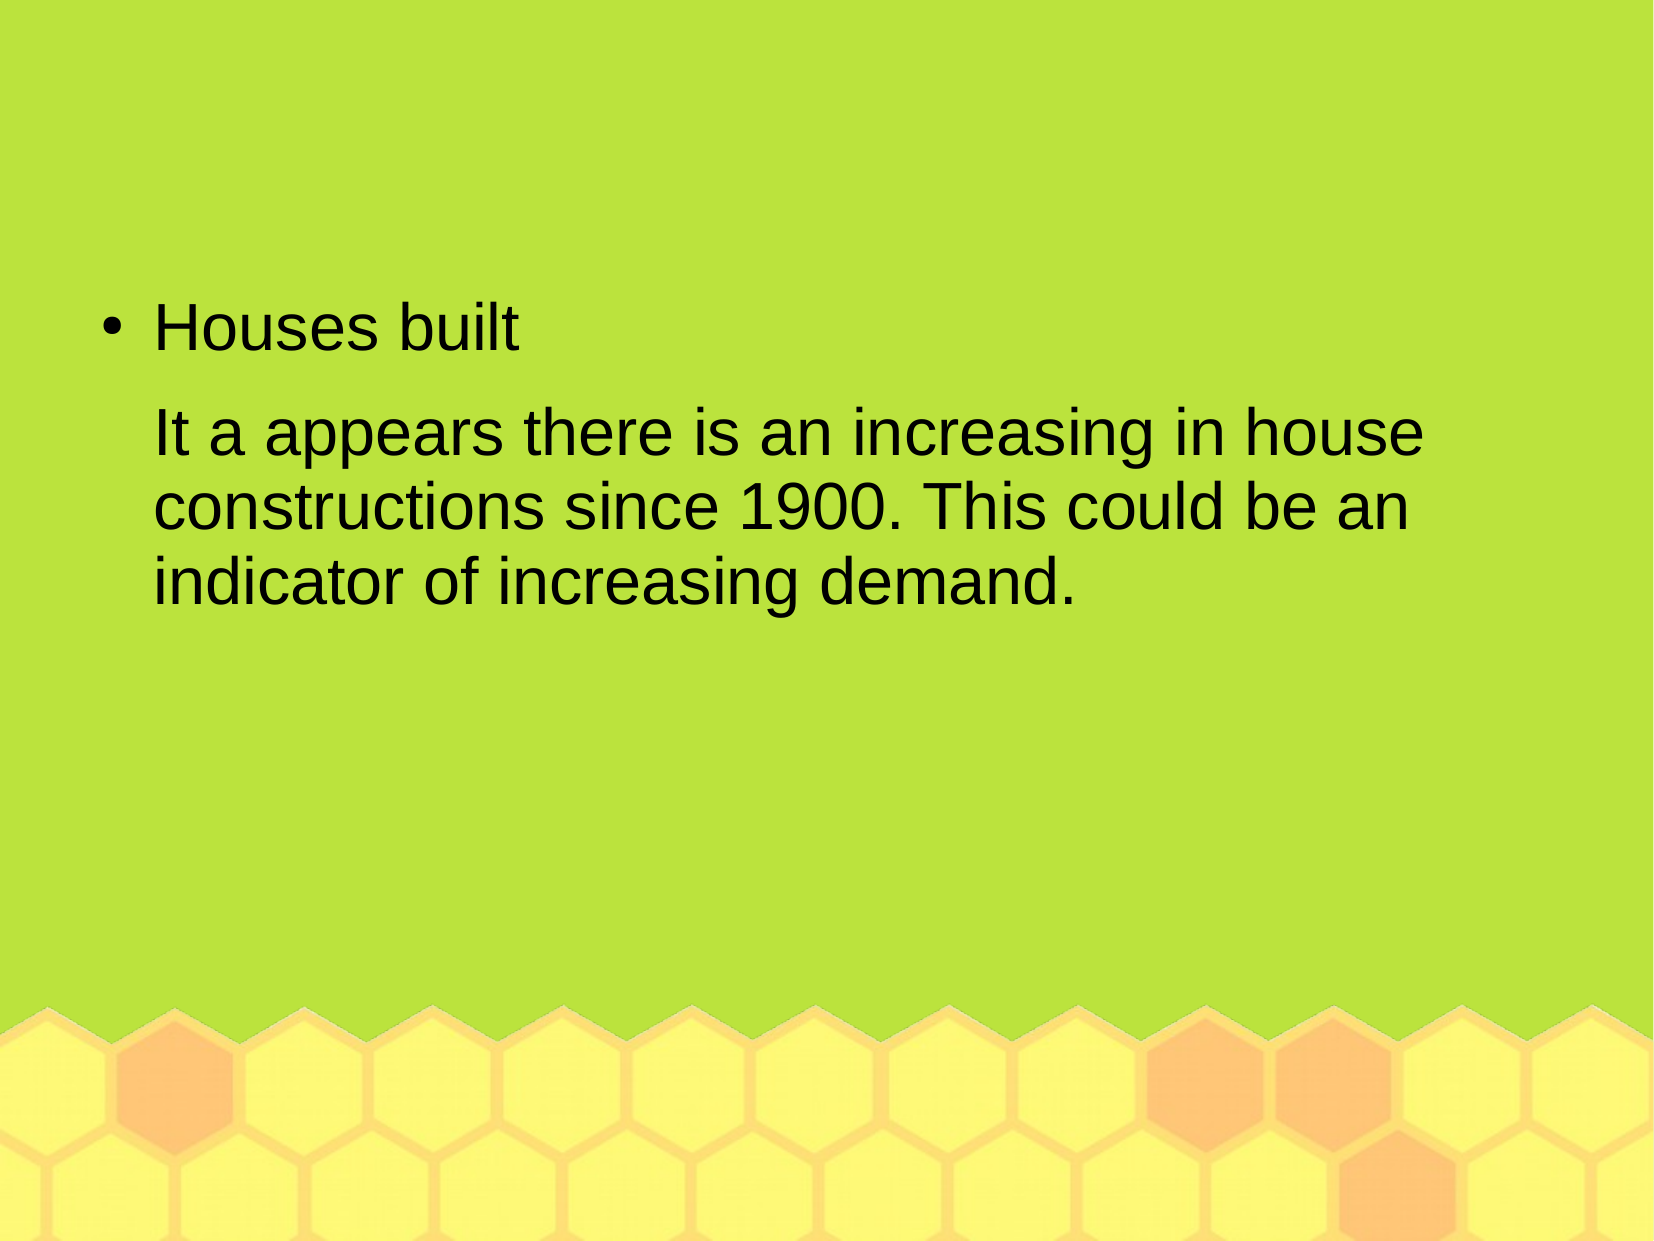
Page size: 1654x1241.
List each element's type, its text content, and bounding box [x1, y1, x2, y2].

picture [0, 1001, 1654, 1241]
list Houses built It a appears there is an increasing in house constructions since 1900. This could be an indicator of increasing demand. [82, 290, 1571, 1010]
